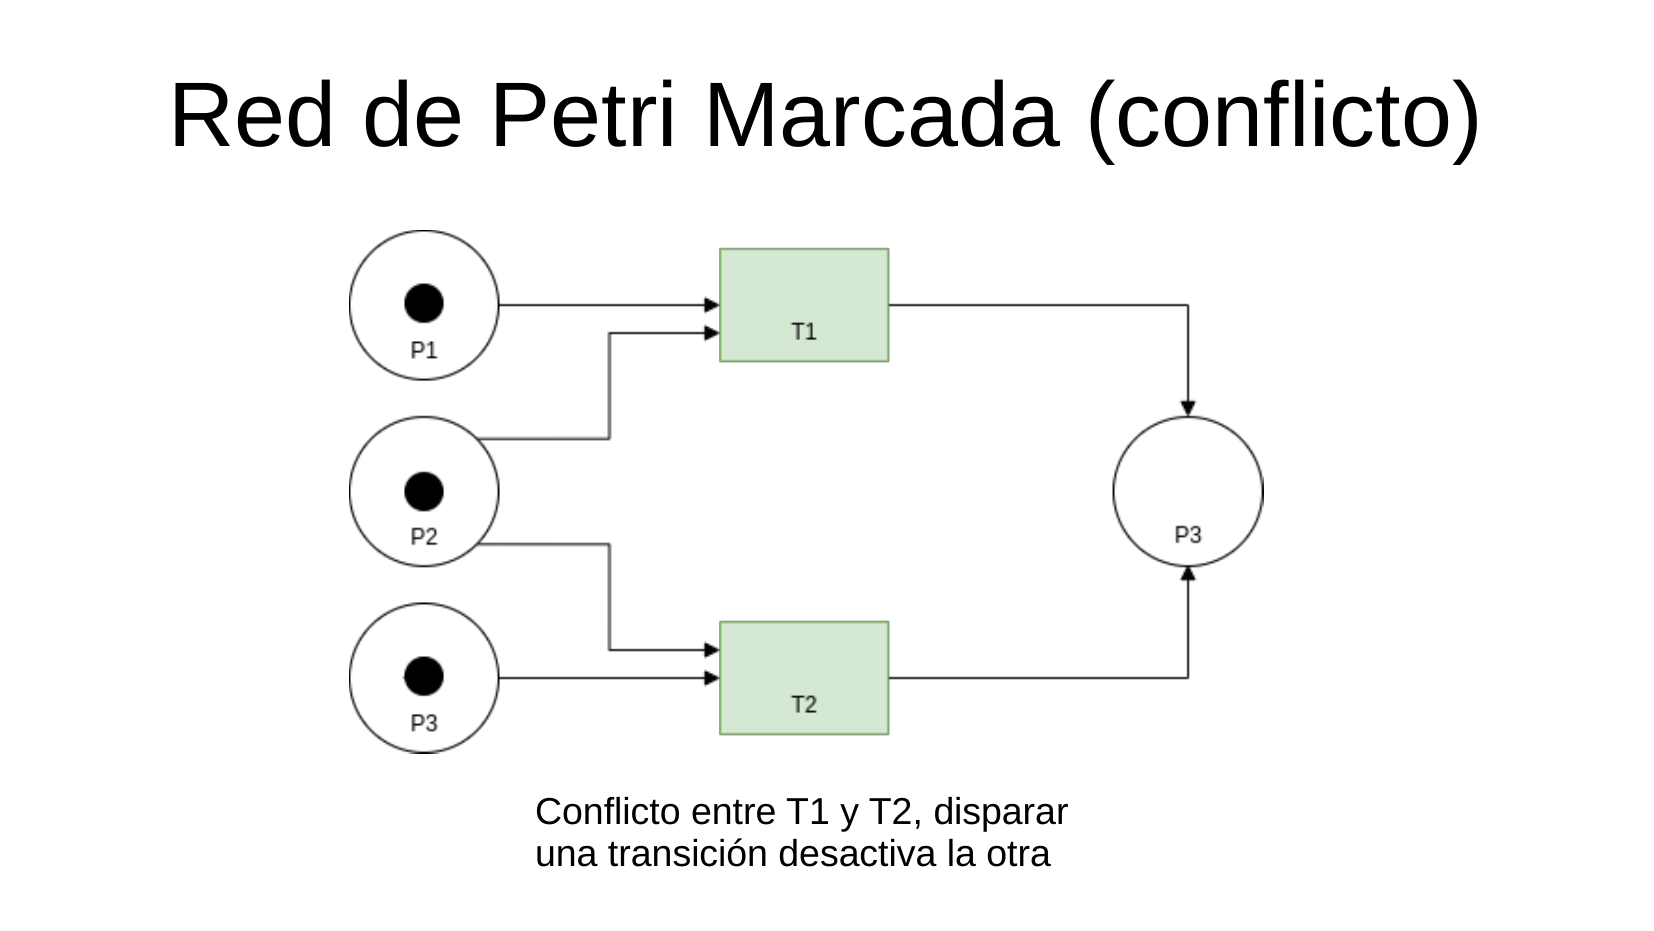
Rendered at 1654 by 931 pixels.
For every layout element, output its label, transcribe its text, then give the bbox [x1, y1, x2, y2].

picture [349, 230, 1264, 754]
title Red de Petri Marcada (conflicto) [82, 37, 1571, 193]
text_box Conflicto entre T1 y T2, disparar una transición desactiva la otra [520, 783, 1156, 931]
